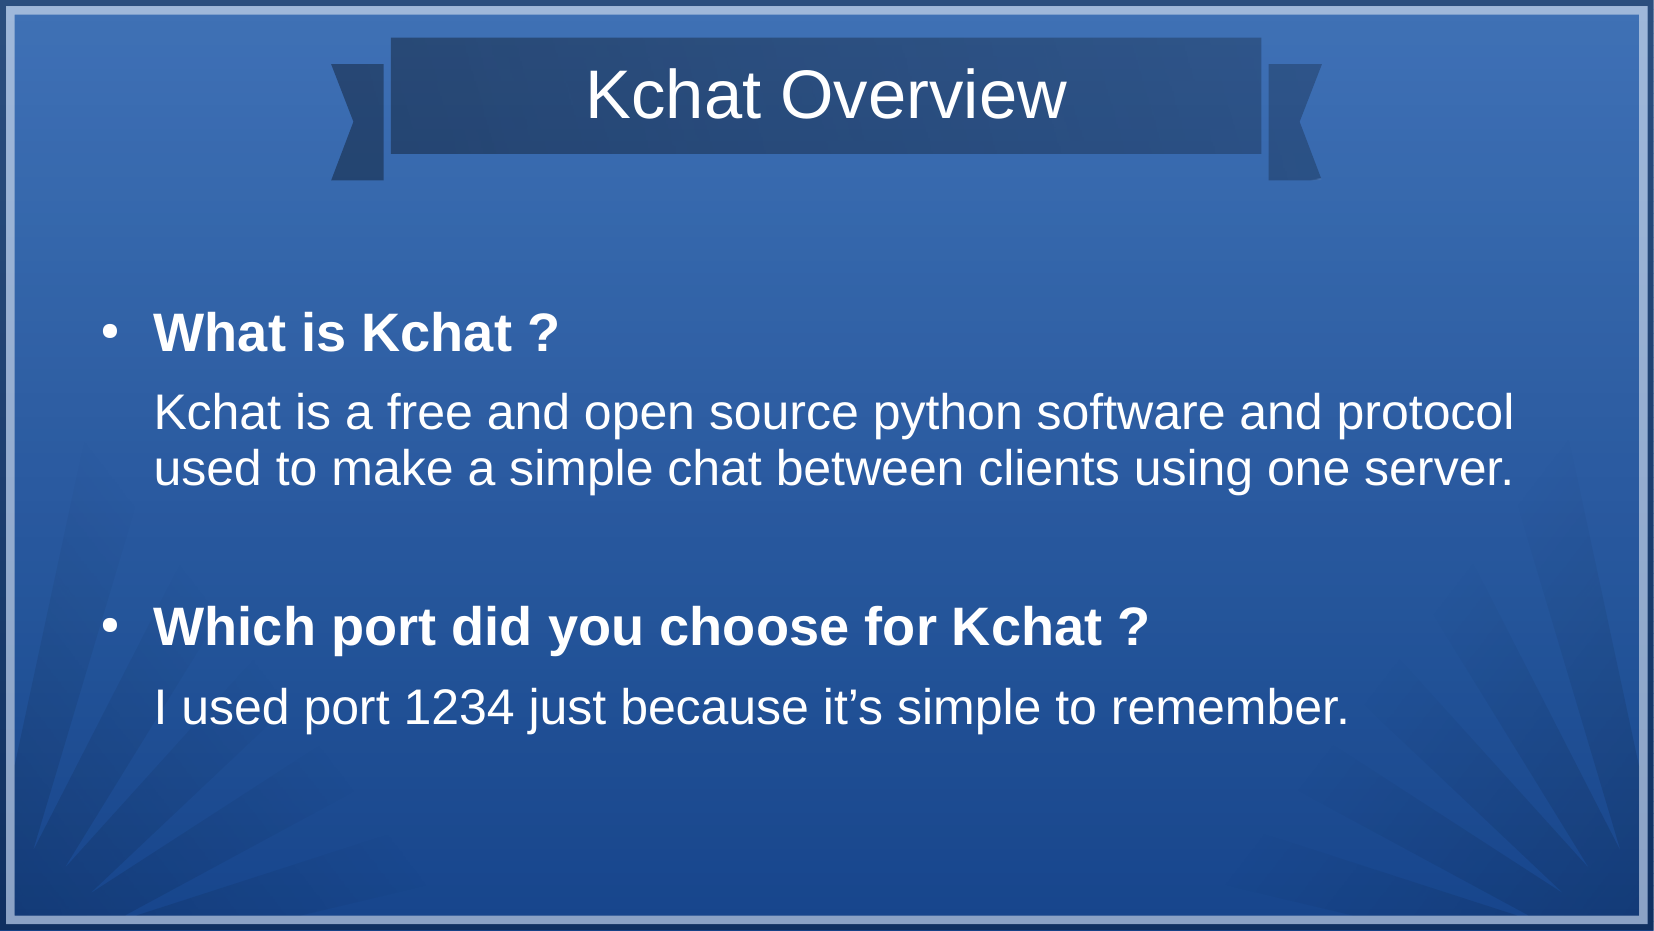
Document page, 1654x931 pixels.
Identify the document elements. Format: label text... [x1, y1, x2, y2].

title Kchat Overview [389, 35, 1264, 154]
list What is Kchat ? Kchat is a free and open source python software and protocol used to make a simple chat between clients using one server. Which port did you choose for Kchat ? I used port 1234 just because it’s simple to remember. [82, 224, 1571, 848]
